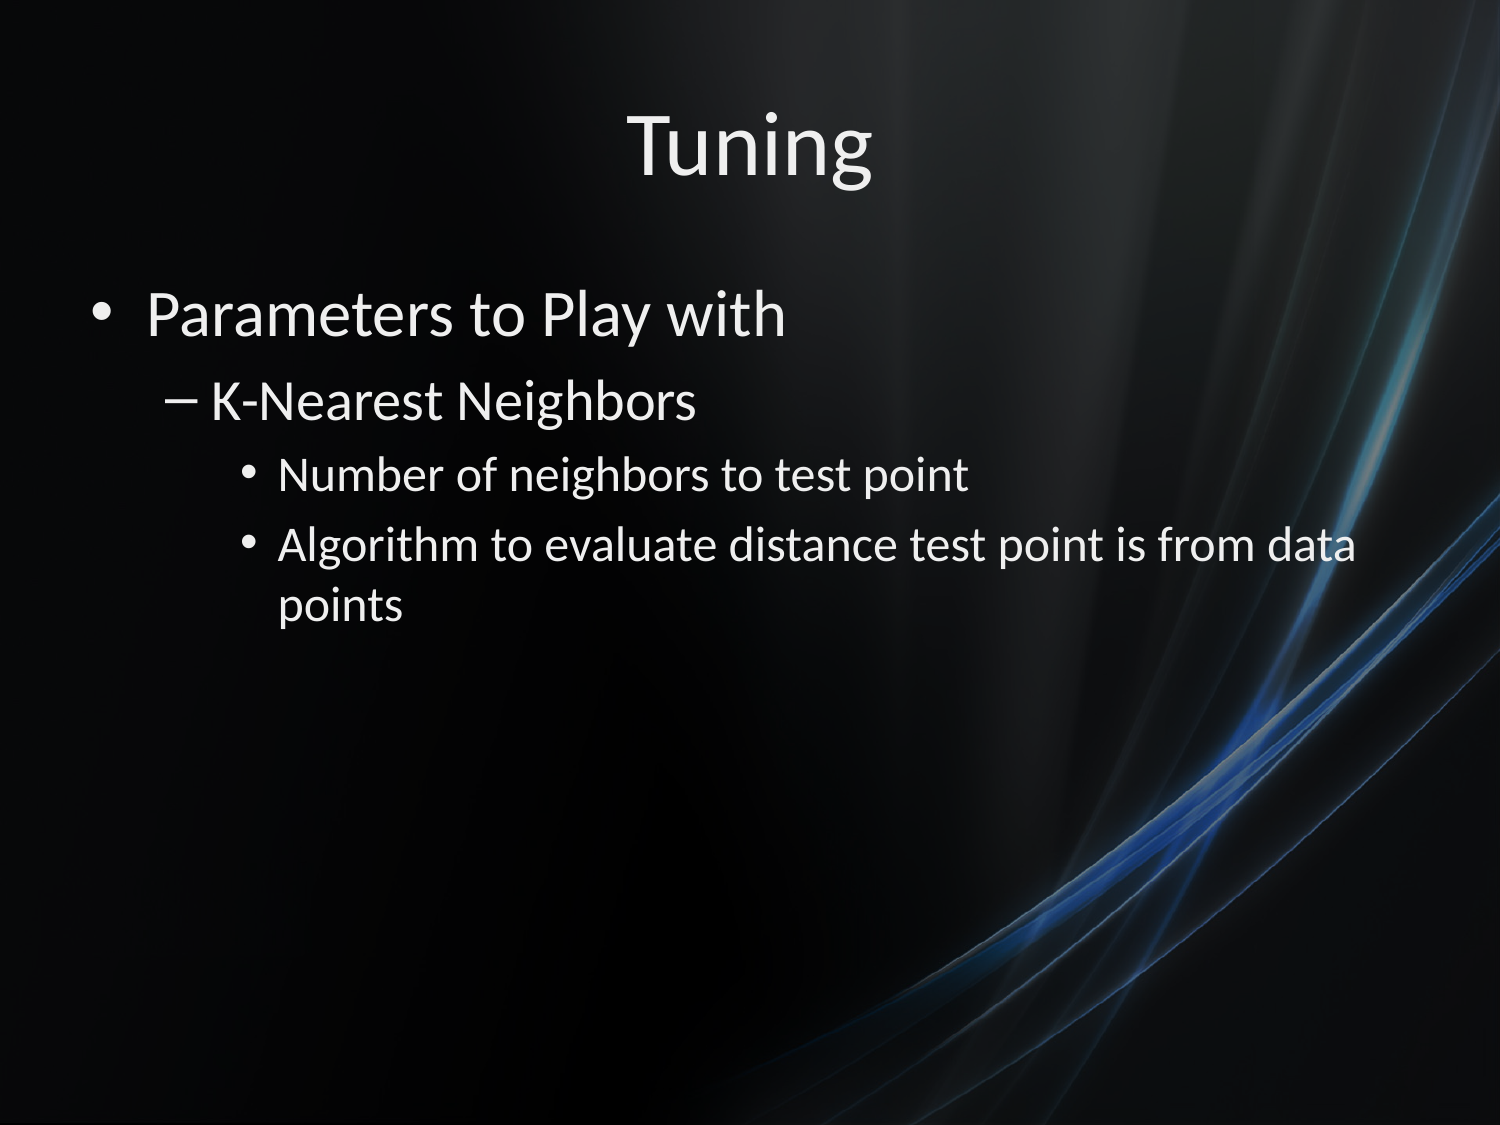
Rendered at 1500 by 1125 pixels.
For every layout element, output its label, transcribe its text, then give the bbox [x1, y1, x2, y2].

list Parameters to Play with K-Nearest Neighbors Number of neighbors to test point Algorithm to evaluate distance test point is from data points [75, 262, 1425, 1005]
picture [0, 0, 1500, 1125]
title Tuning [75, 45, 1425, 233]
